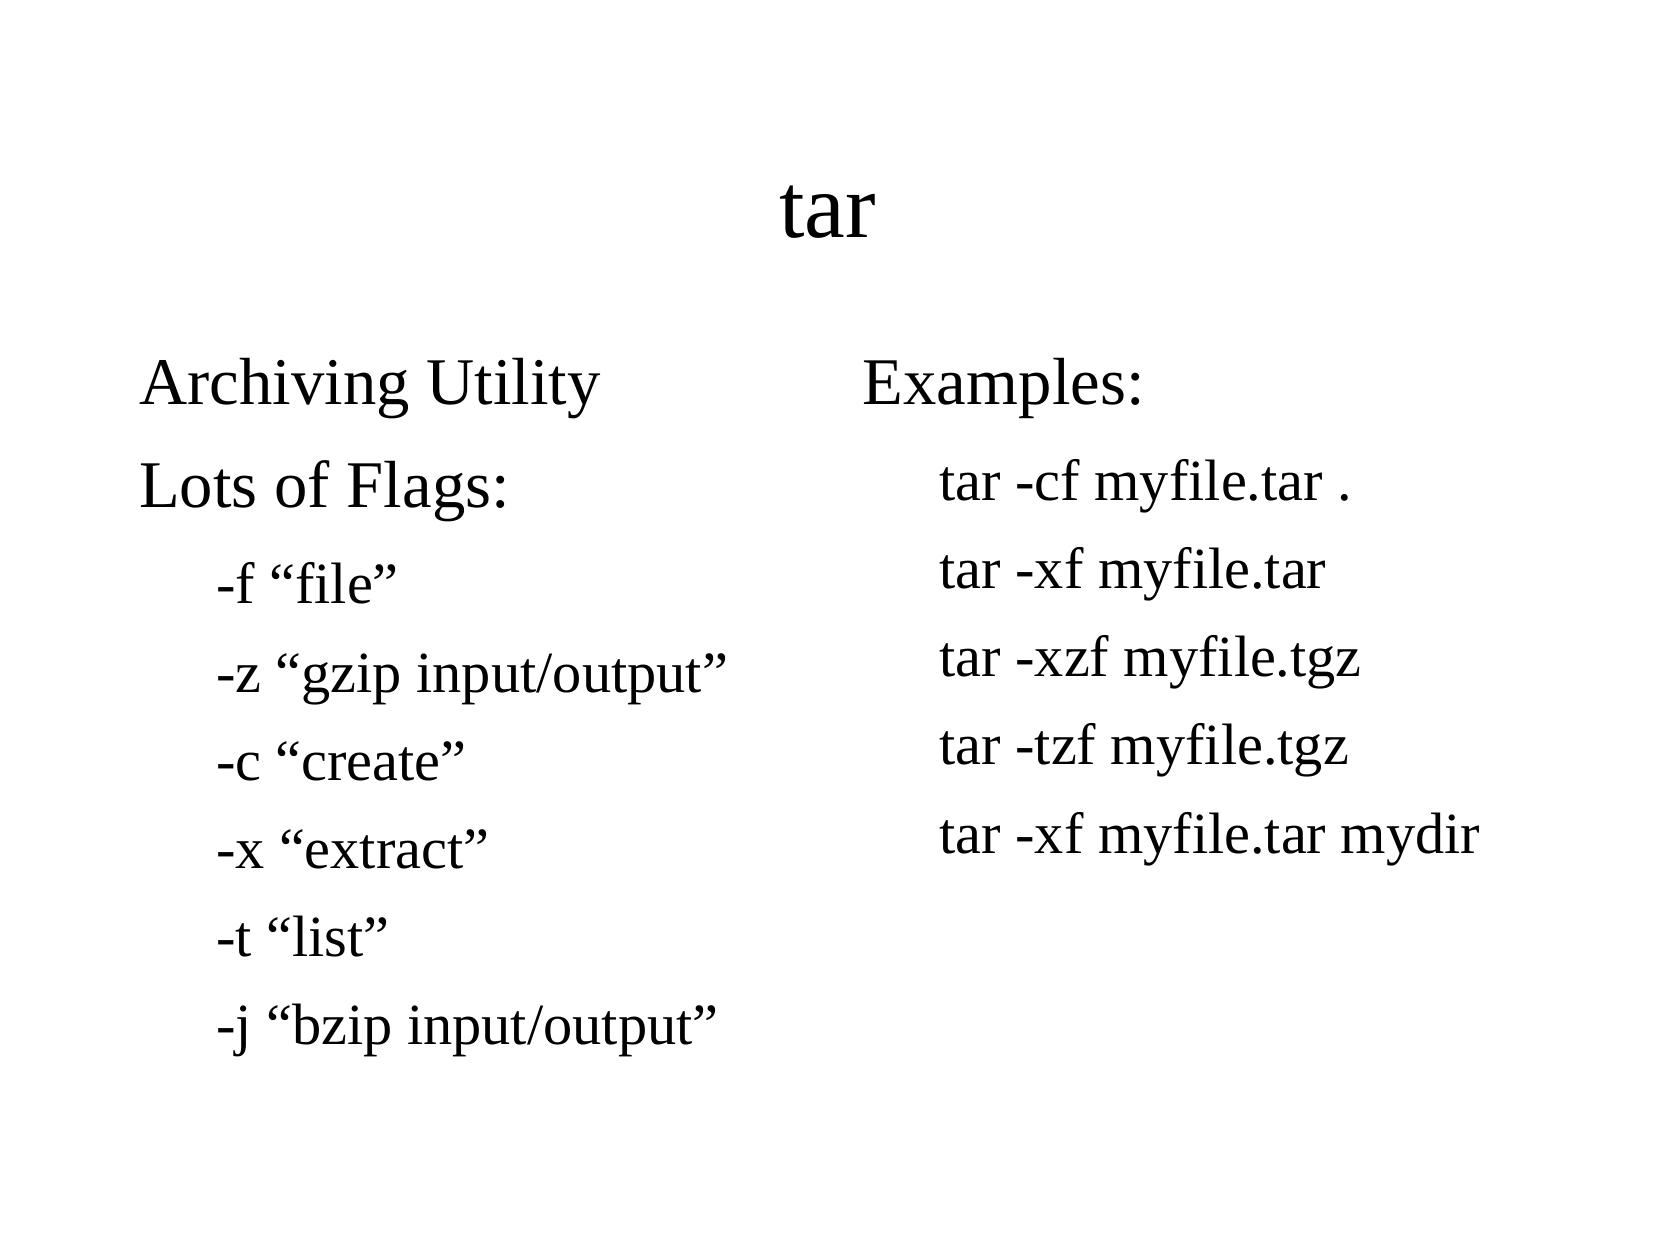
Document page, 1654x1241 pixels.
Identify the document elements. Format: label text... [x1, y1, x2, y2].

title tar [121, 102, 1534, 311]
list Archiving Utility Lots of Flags: -f “file” -z “gzip input/output” -c “create” -x “extract” -t “list” -j “bzip input/output” [121, 344, 811, 1191]
list Examples: tar -cf myfile.tar . tar -xf myfile.tar tar -xzf myfile.tgz tar -tzf myfile.tgz tar -xf myfile.tar mydir [844, 344, 1534, 1127]
